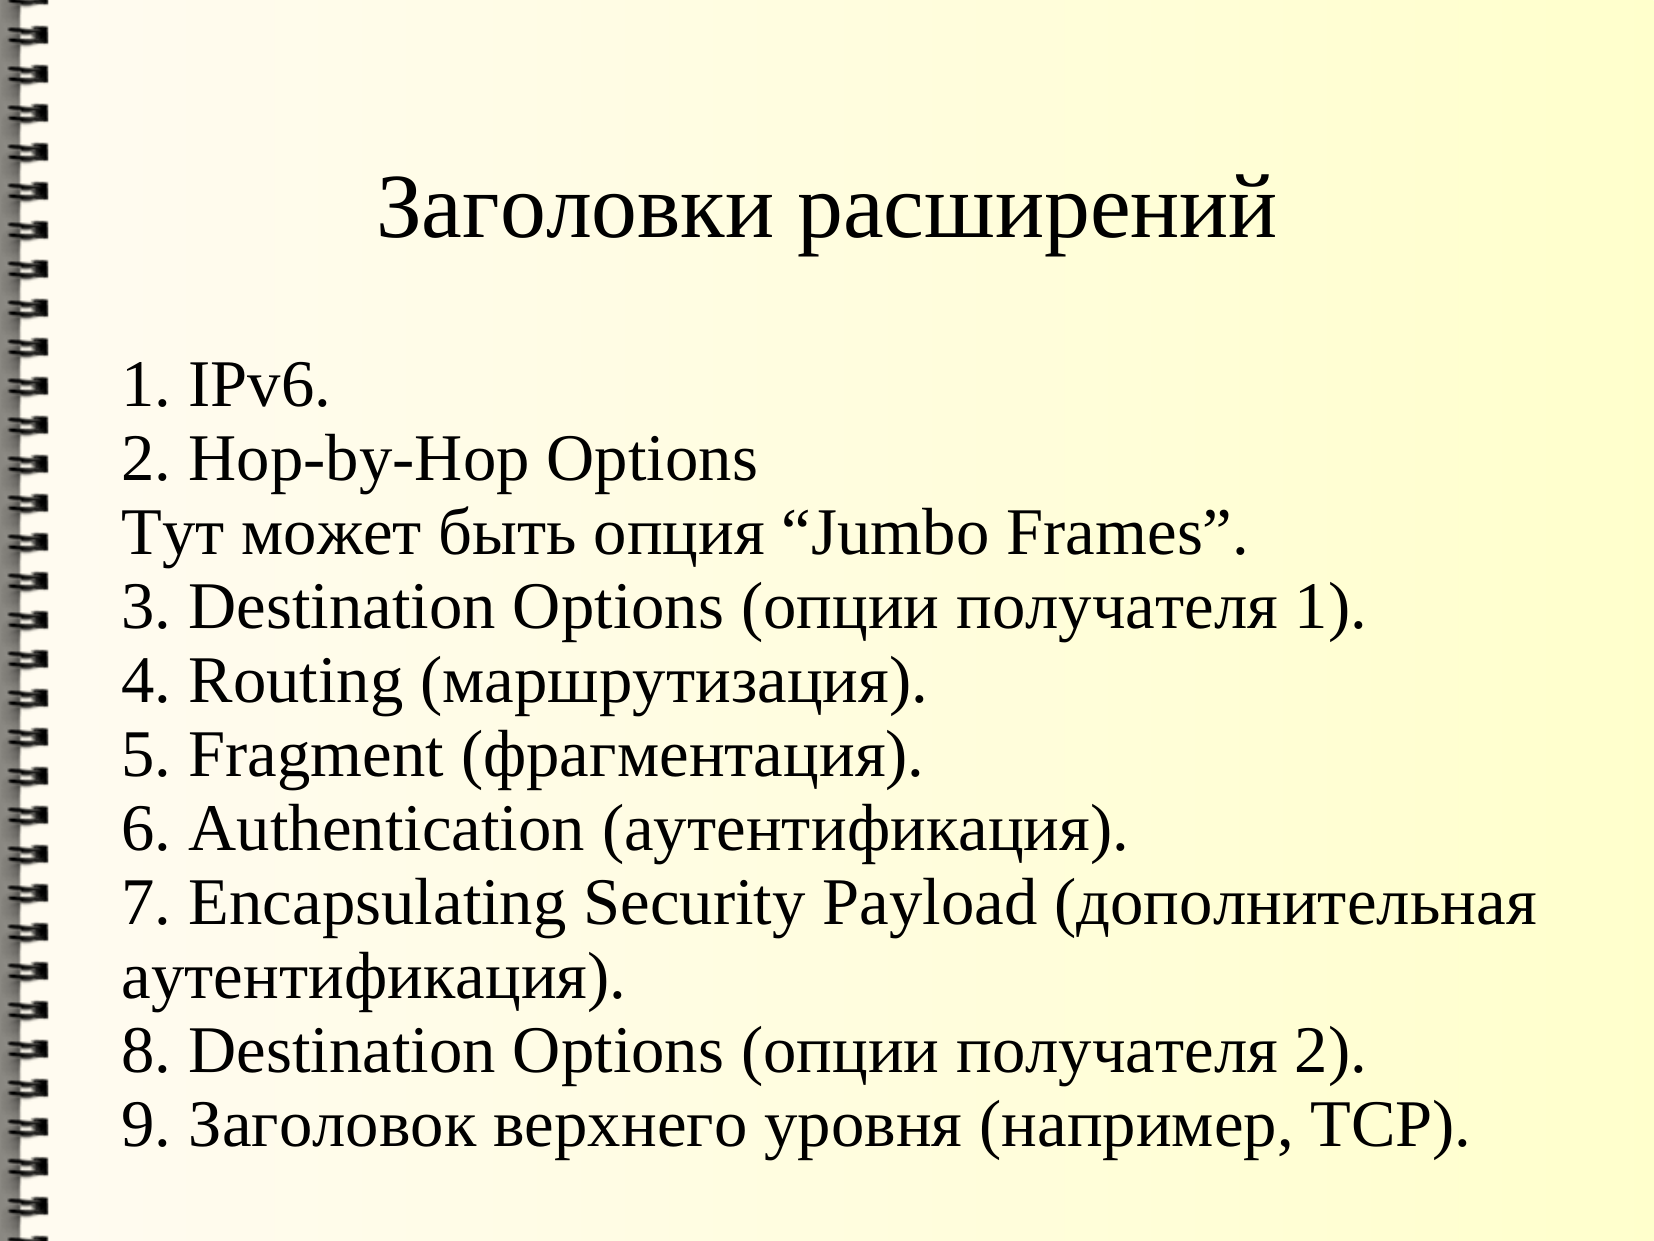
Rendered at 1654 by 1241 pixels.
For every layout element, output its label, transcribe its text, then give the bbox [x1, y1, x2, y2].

title Заголовки расширений [121, 102, 1534, 311]
picture [0, 0, 1654, 1241]
subtitle IPv6. Hop-by-Hop Options Тут может быть опция “Jumbo Frames”. Destination Options (опции получателя 1). Routing (маршрутизация). Fragment (фрагментация). Authentication (аутентификация). Encapsulating Security Payload (дополнительная аутентификация). Destination Options (опции получателя 2). Заголовок верхнего уровня (например, TCP). [121, 344, 1565, 1164]
